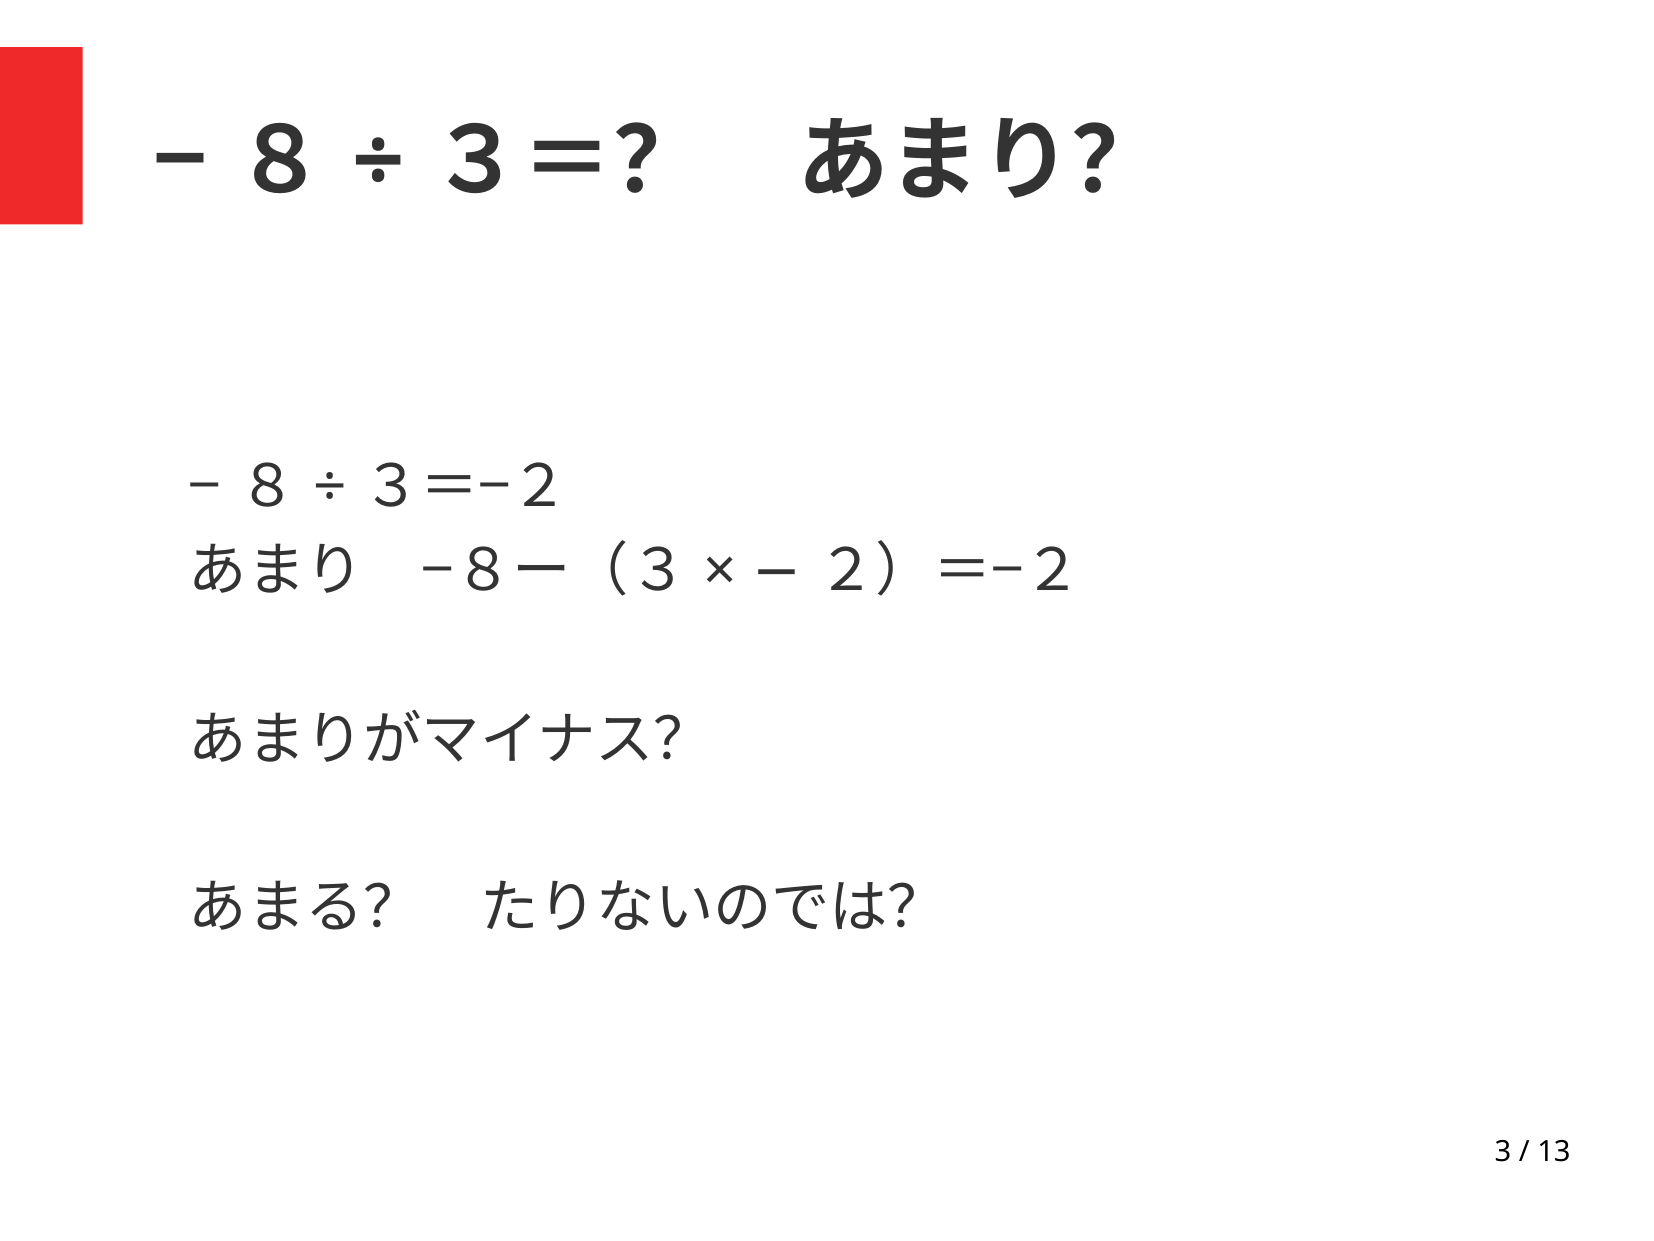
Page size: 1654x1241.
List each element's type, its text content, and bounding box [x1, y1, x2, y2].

title −８÷３＝？ あまり？ [118, 49, 1571, 257]
list −８÷３＝−２ あまり −８ー（３× −２）＝−２ あまりがマイナス？ あまる？ たりないのでは？ [118, 354, 1536, 1074]
